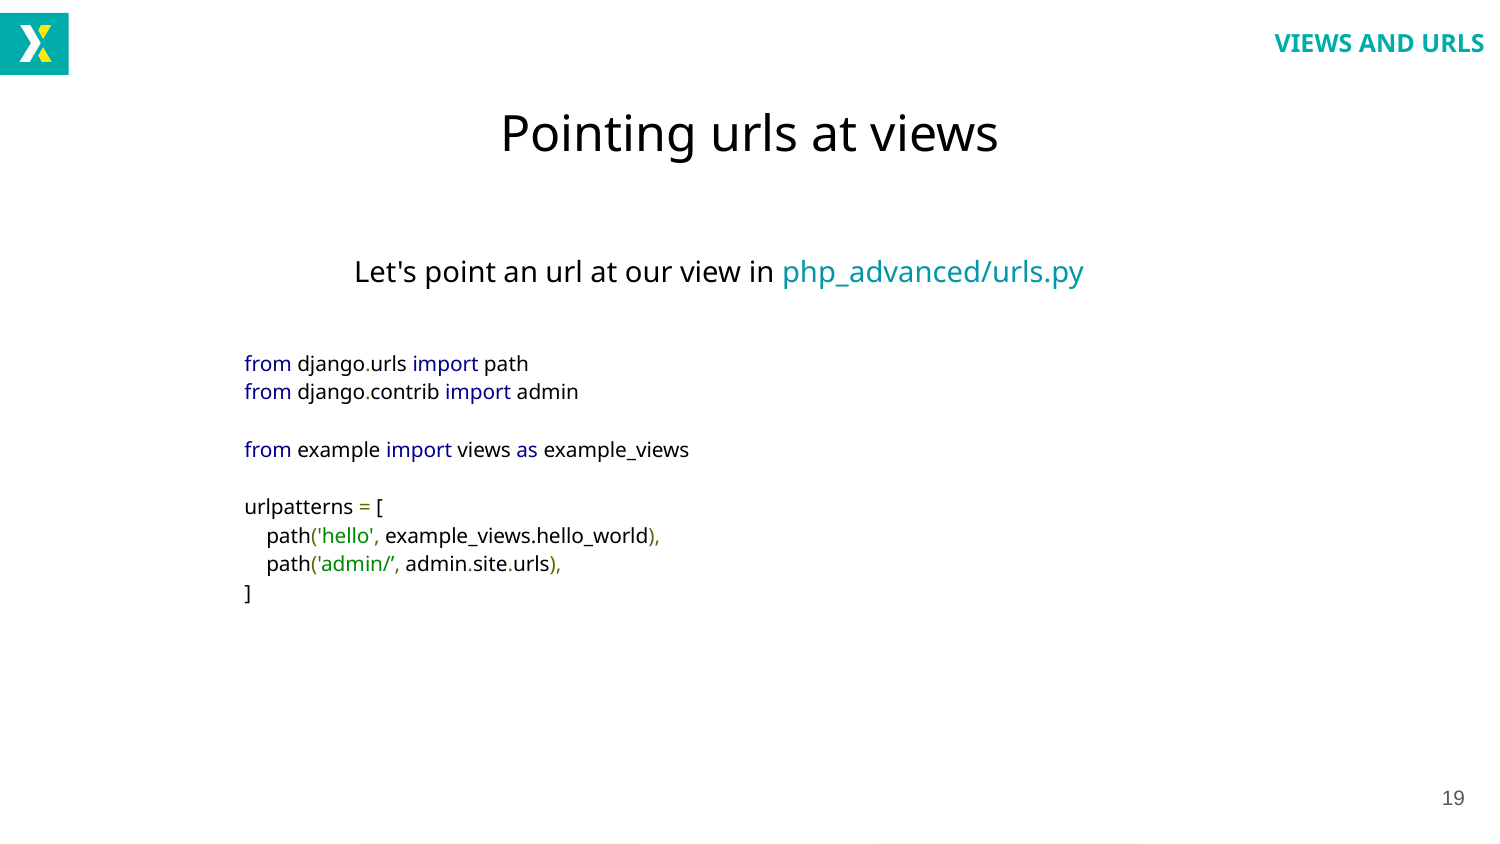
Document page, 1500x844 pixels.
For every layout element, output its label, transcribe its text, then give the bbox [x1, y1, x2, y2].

slide_number <number> [1389, 764, 1480, 830]
text_box from django.urls import path from django.contrib import admin from example import views as example_views urlpatterns = [ path('hello', example_views.hello_world), path('admin/’, admin.site.urls), ] [229, 331, 1262, 754]
picture [17, 25, 54, 62]
text_box Pointing urls at views [115, 86, 1385, 181]
text_box Let's point an url at our view in php_advanced/urls.py [71, 220, 1367, 664]
